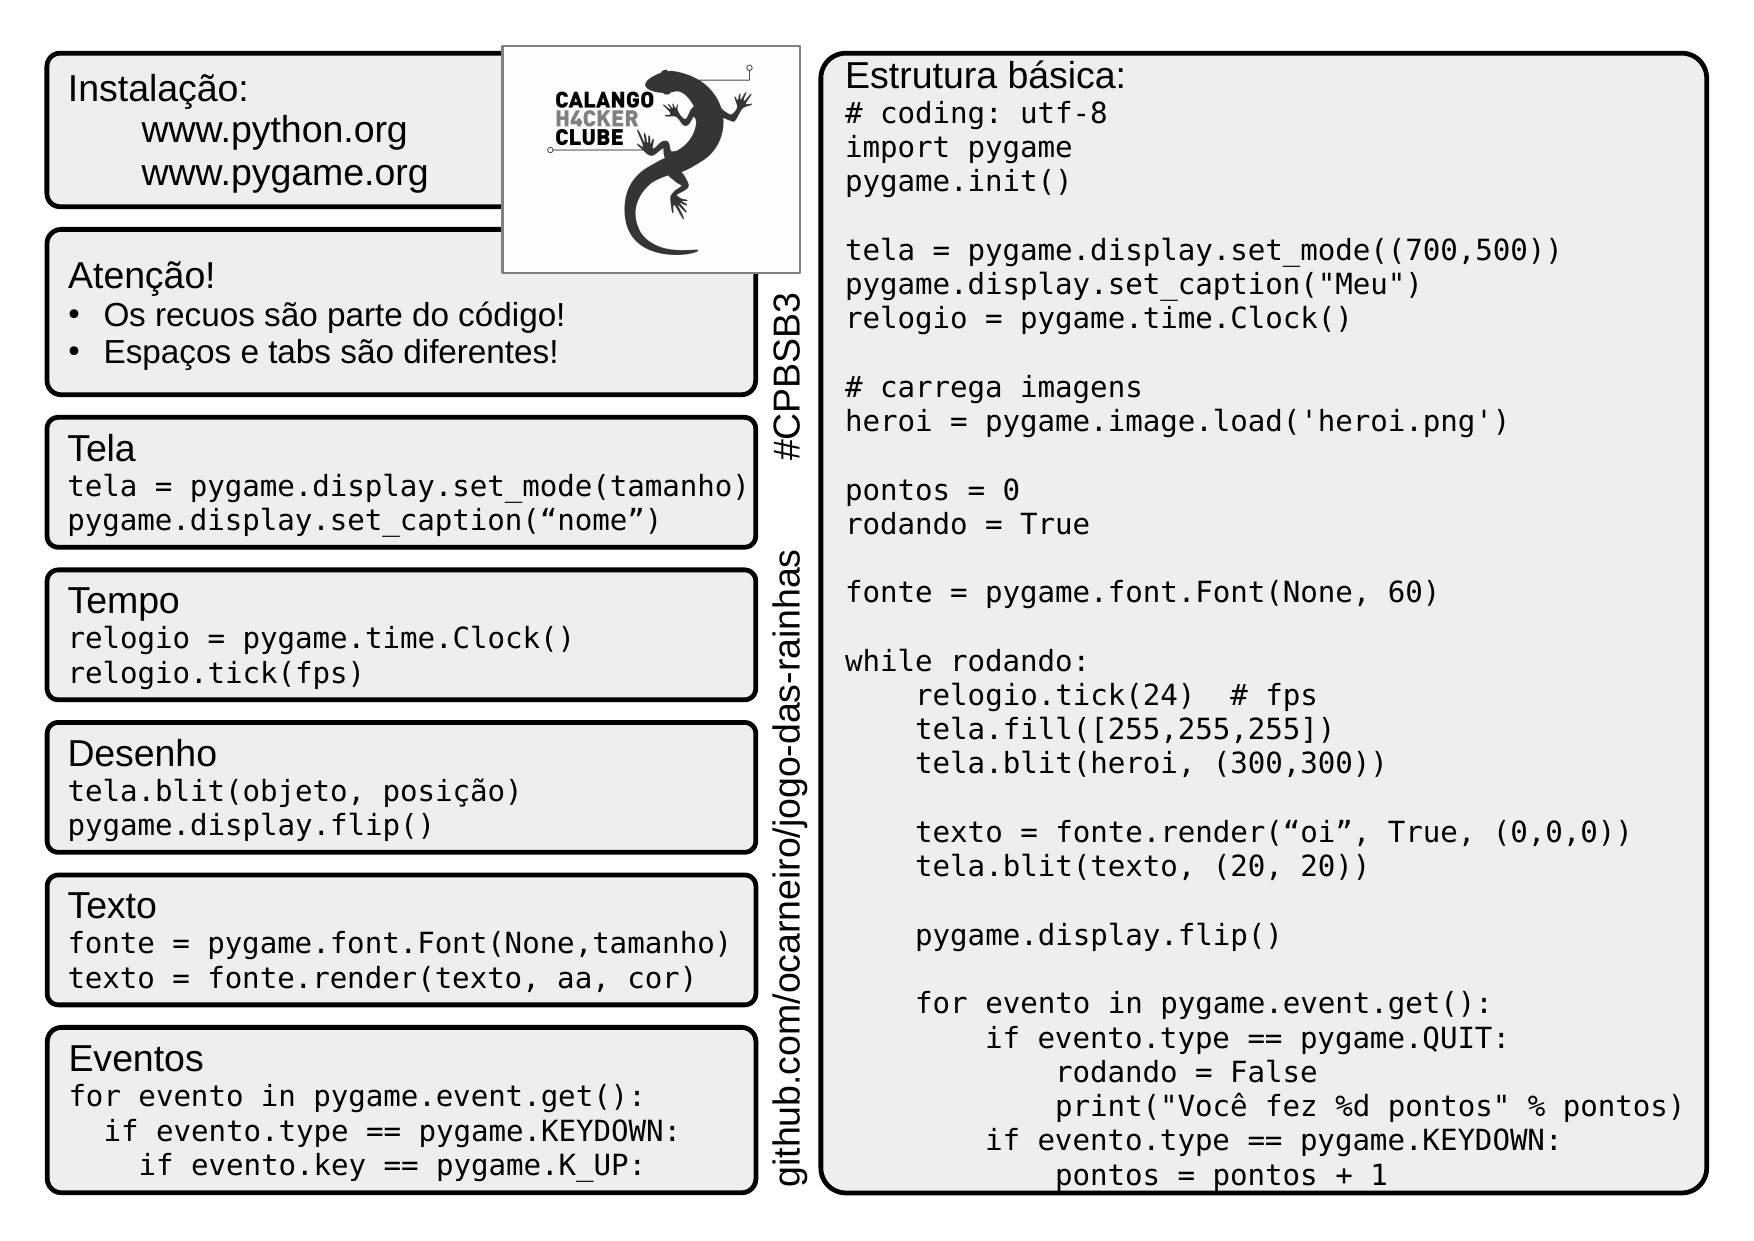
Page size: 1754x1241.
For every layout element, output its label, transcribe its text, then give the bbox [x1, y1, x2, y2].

text_box Desenho tela.blit(objeto, posição) pygame.display.flip() [47, 722, 756, 853]
text_box Instalação: www.python.org www.pygame.org [46, 53, 501, 207]
picture [503, 47, 799, 272]
text_box Texto fonte = pygame.font.Font(None,tamanho) texto = fonte.render(texto, aa, cor) [47, 874, 756, 1005]
text_box Estrutura básica: # coding: utf-8 import pygame pygame.init() tela = pygame.display.set_mode((700,500)) pygame.display.set_caption("Meu") relogio = pygame.time.Clock() # carrega imagens heroi = pygame.image.load('heroi.png') pontos = 0 rodando = True fonte = pygame.font.Font(None, 60) while rodando: relogio.tick(24) # fps tela.fill([255,255,255]) tela.blit(heroi, (300,300)) texto = fonte.render(“oi”, True, (0,0,0)) tela.blit(texto, (20, 20)) pygame.display.flip() for evento in pygame.event.get(): if evento.type == pygame.QUIT: rodando = False print("Você fez %d pontos" % pontos) if evento.type == pygame.KEYDOWN: pontos = pontos + 1 [820, 53, 1707, 1193]
text_box Atenção! Os recuos são parte do código! Espaços e tabs são diferentes! [46, 229, 756, 395]
text_box Tela tela = pygame.display.set_mode(tamanho) pygame.display.set_caption(“nome”) [47, 417, 756, 548]
text_box Tempo relogio = pygame.time.Clock() relogio.tick(fps) [47, 569, 756, 700]
text_box #CPBSB3 [758, 277, 815, 476]
text_box github.com/ocarneiro/jogo-das-rainhas [758, 534, 815, 1203]
text_box Eventos for evento in pygame.event.get(): if evento.type == pygame.KEYDOWN: if evento.key == pygame.K_UP: [47, 1027, 756, 1193]
